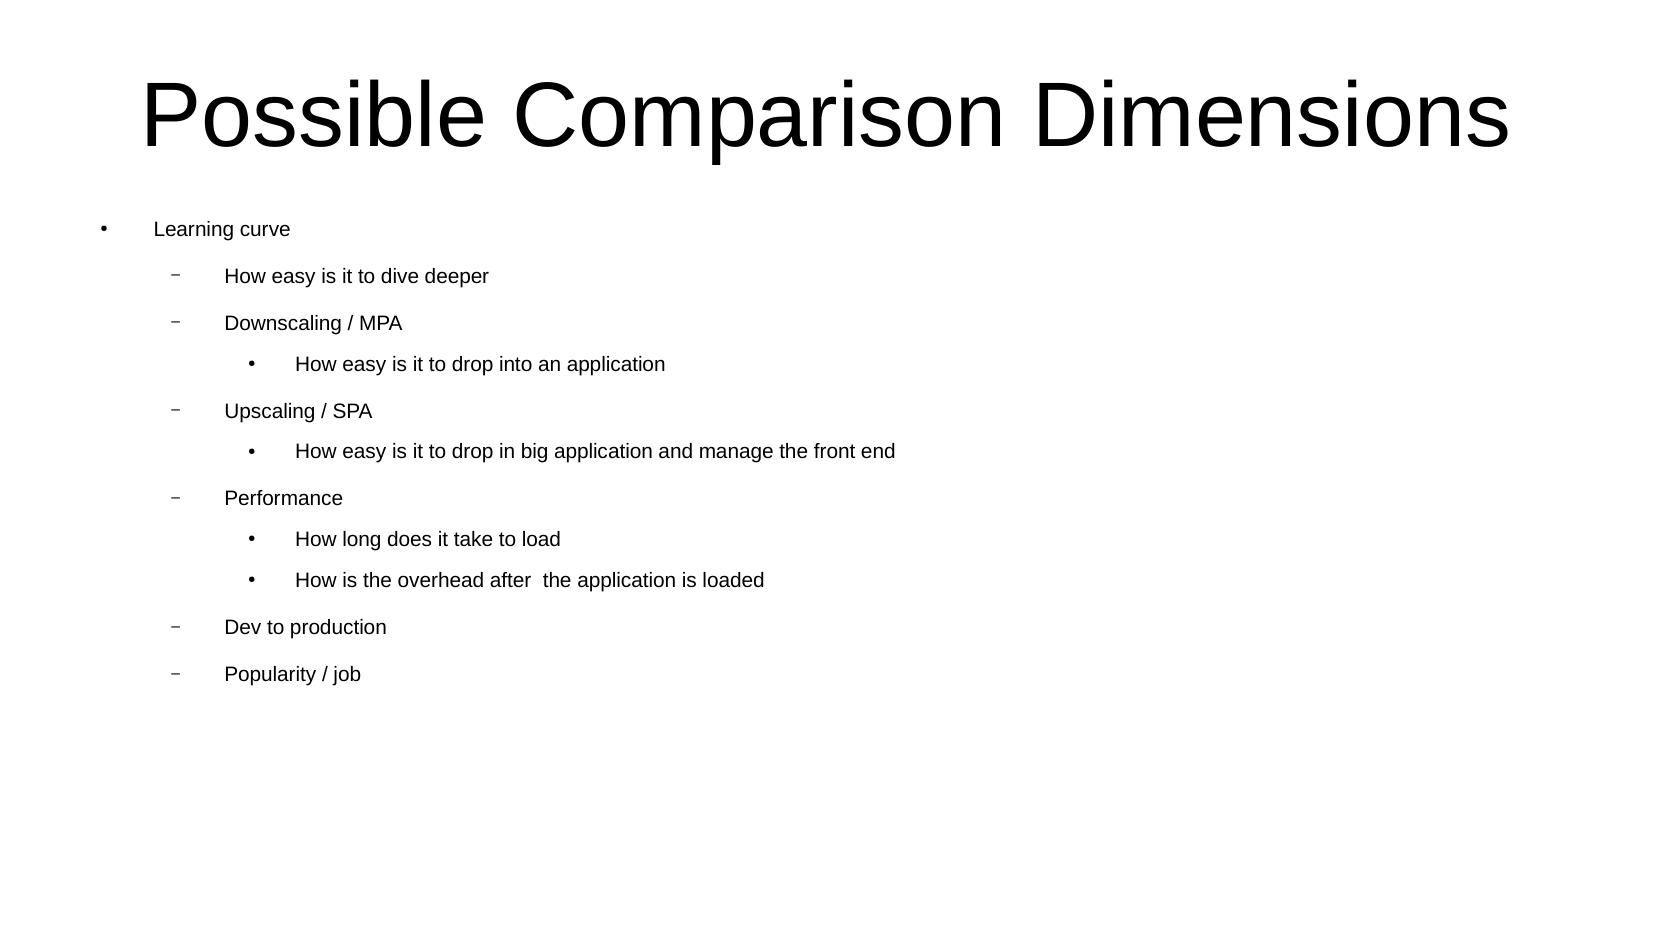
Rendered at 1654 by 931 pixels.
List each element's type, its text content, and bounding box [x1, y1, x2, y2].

title Possible Comparison Dimensions [82, 37, 1571, 193]
list Learning curve How easy is it to dive deeper Downscaling / MPA How easy is it to drop into an application Upscaling / SPA How easy is it to drop in big application and manage the front end Performance How long does it take to load How is the overhead after the application is loaded Dev to production Popularity / job [82, 217, 1576, 916]
